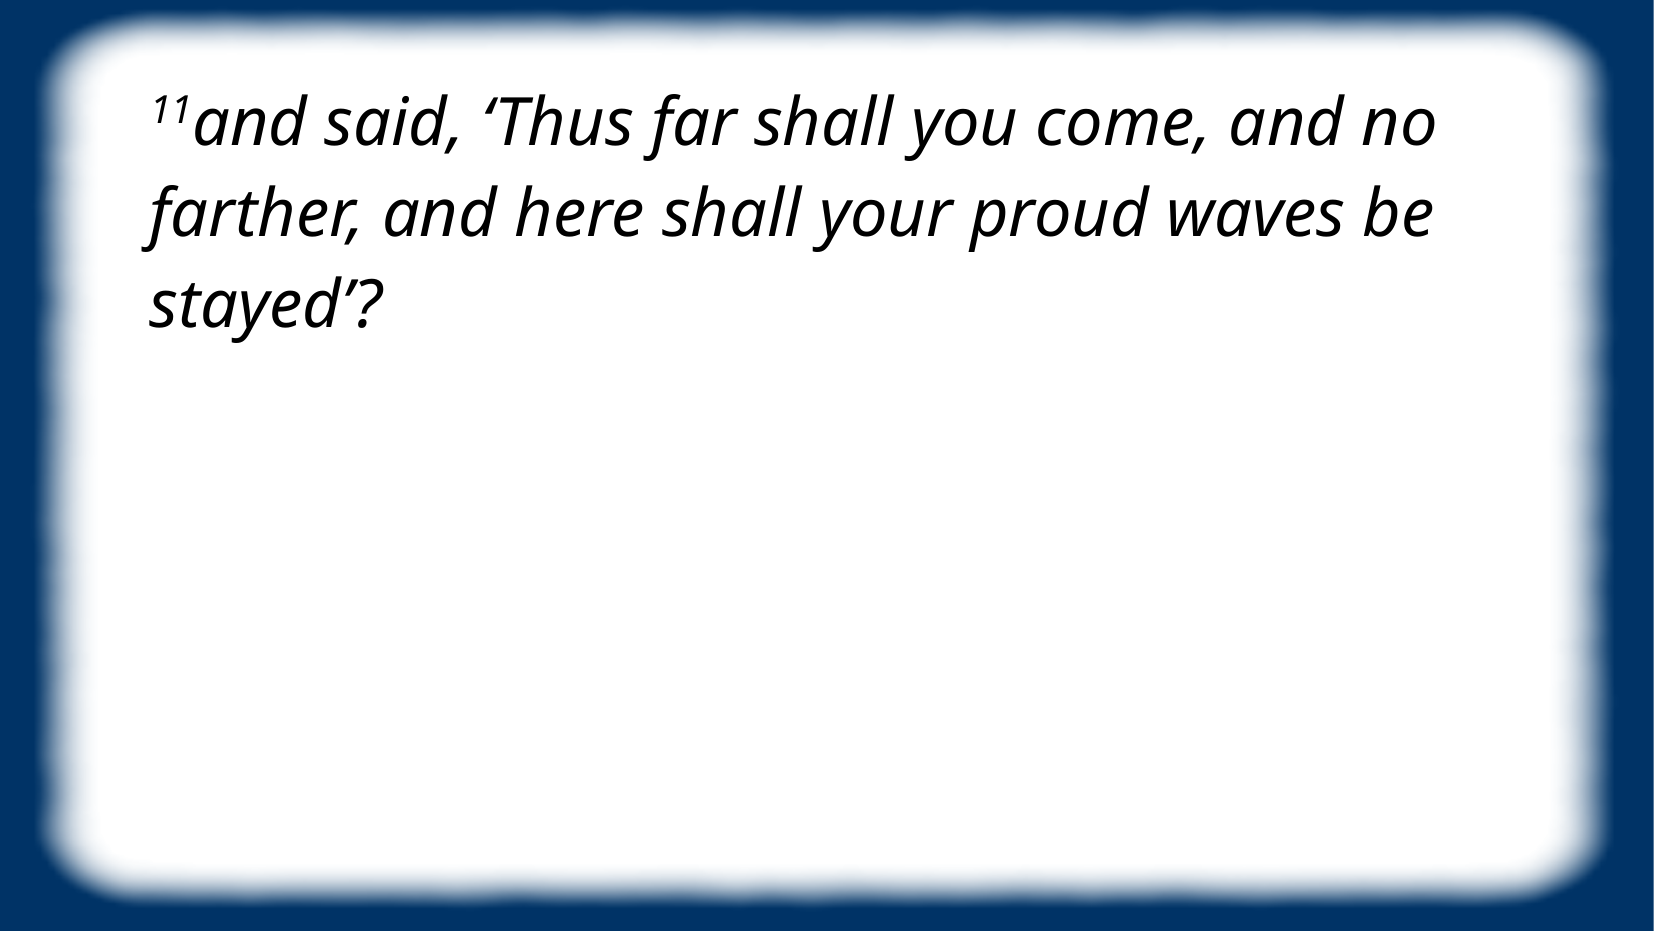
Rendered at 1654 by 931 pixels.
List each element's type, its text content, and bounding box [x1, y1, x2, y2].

picture [0, 0, 1654, 931]
text_box 11and said, ‘Thus far shall you come, and no farther, and here shall your proud waves be stayed’? [135, 66, 1561, 361]
